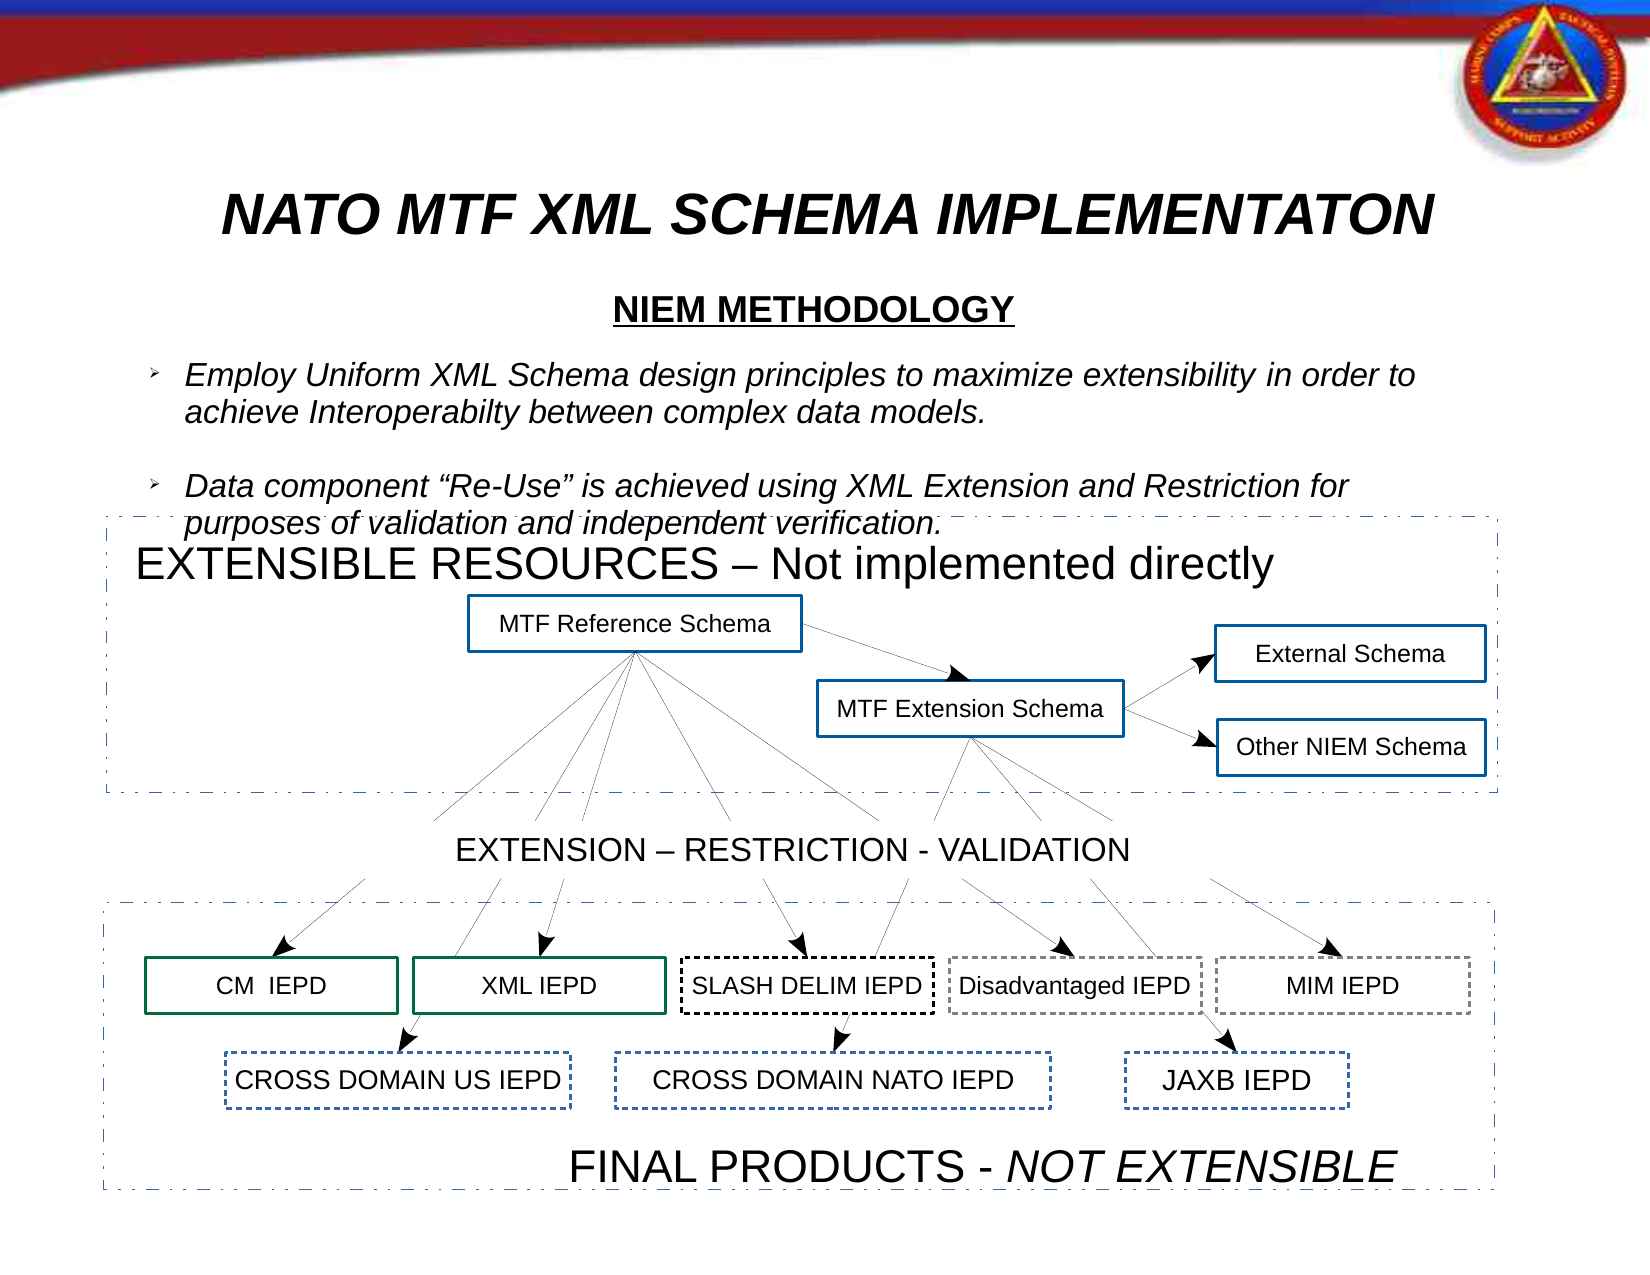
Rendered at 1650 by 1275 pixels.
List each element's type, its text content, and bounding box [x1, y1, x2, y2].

text_box External Schema [1215, 625, 1486, 682]
text_box JAXB IEPD [1125, 1052, 1349, 1109]
text_box CROSS DOMAIN US IEPD [225, 1052, 571, 1109]
text_box MTF Extension Schema [817, 680, 1124, 737]
text_box NIEM METHODOLOGY [535, 279, 1092, 340]
text_box MTF Reference Schema [468, 595, 802, 652]
text_box Employ Uniform XML Schema design principles to maximize extensibility in order to achieve Interoperabilty between complex data models. Data component “Re-Use” is achieved using XML Extension and Restriction for purposes of validation and independent verification. [134, 349, 1498, 521]
text_box Disadvantaged IEPD [949, 957, 1202, 1014]
text_box XML IEPD [413, 957, 666, 1014]
text_box NATO MTF XML SCHEMA IMPLEMENTATON [112, 175, 1544, 245]
text_box MIM IEPD [1216, 957, 1470, 1014]
text_box Other NIEM Schema [1217, 719, 1486, 776]
text_box EXTENSIBLE RESOURCES – Not implemented directly [120, 531, 1319, 589]
text_box EXTENSION – RESTRICTION - VALIDATION [326, 821, 1261, 879]
picture [0, 0, 1650, 175]
text_box FINAL PRODUCTS - NOT EXTENSIBLE [495, 1133, 1471, 1199]
text_box SLASH DELIM IEPD [681, 957, 934, 1014]
text_box CROSS DOMAIN NATO IEPD [615, 1052, 1051, 1109]
text_box CM IEPD [145, 957, 398, 1014]
